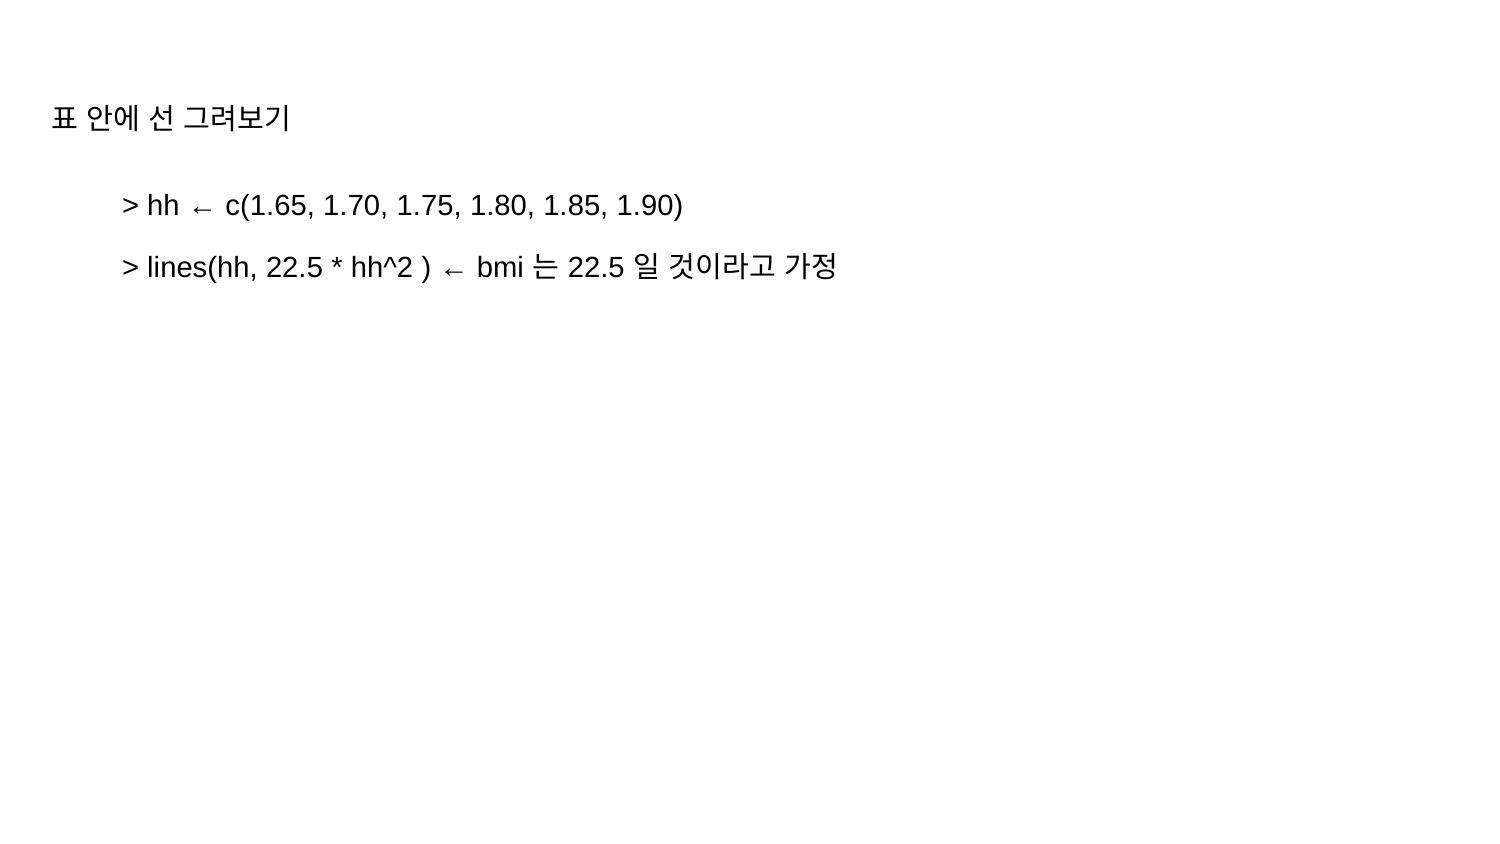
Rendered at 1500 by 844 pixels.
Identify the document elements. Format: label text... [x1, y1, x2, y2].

list > hh ← c(1.65, 1.70, 1.75, 1.80, 1.85, 1.90) > lines(hh, 22.5 * hh^2 ) ← bmi 는 22.5 일 것이라고 가정 [51, 189, 1449, 750]
title 표 안에 선 그려보기 [51, 72, 1449, 167]
